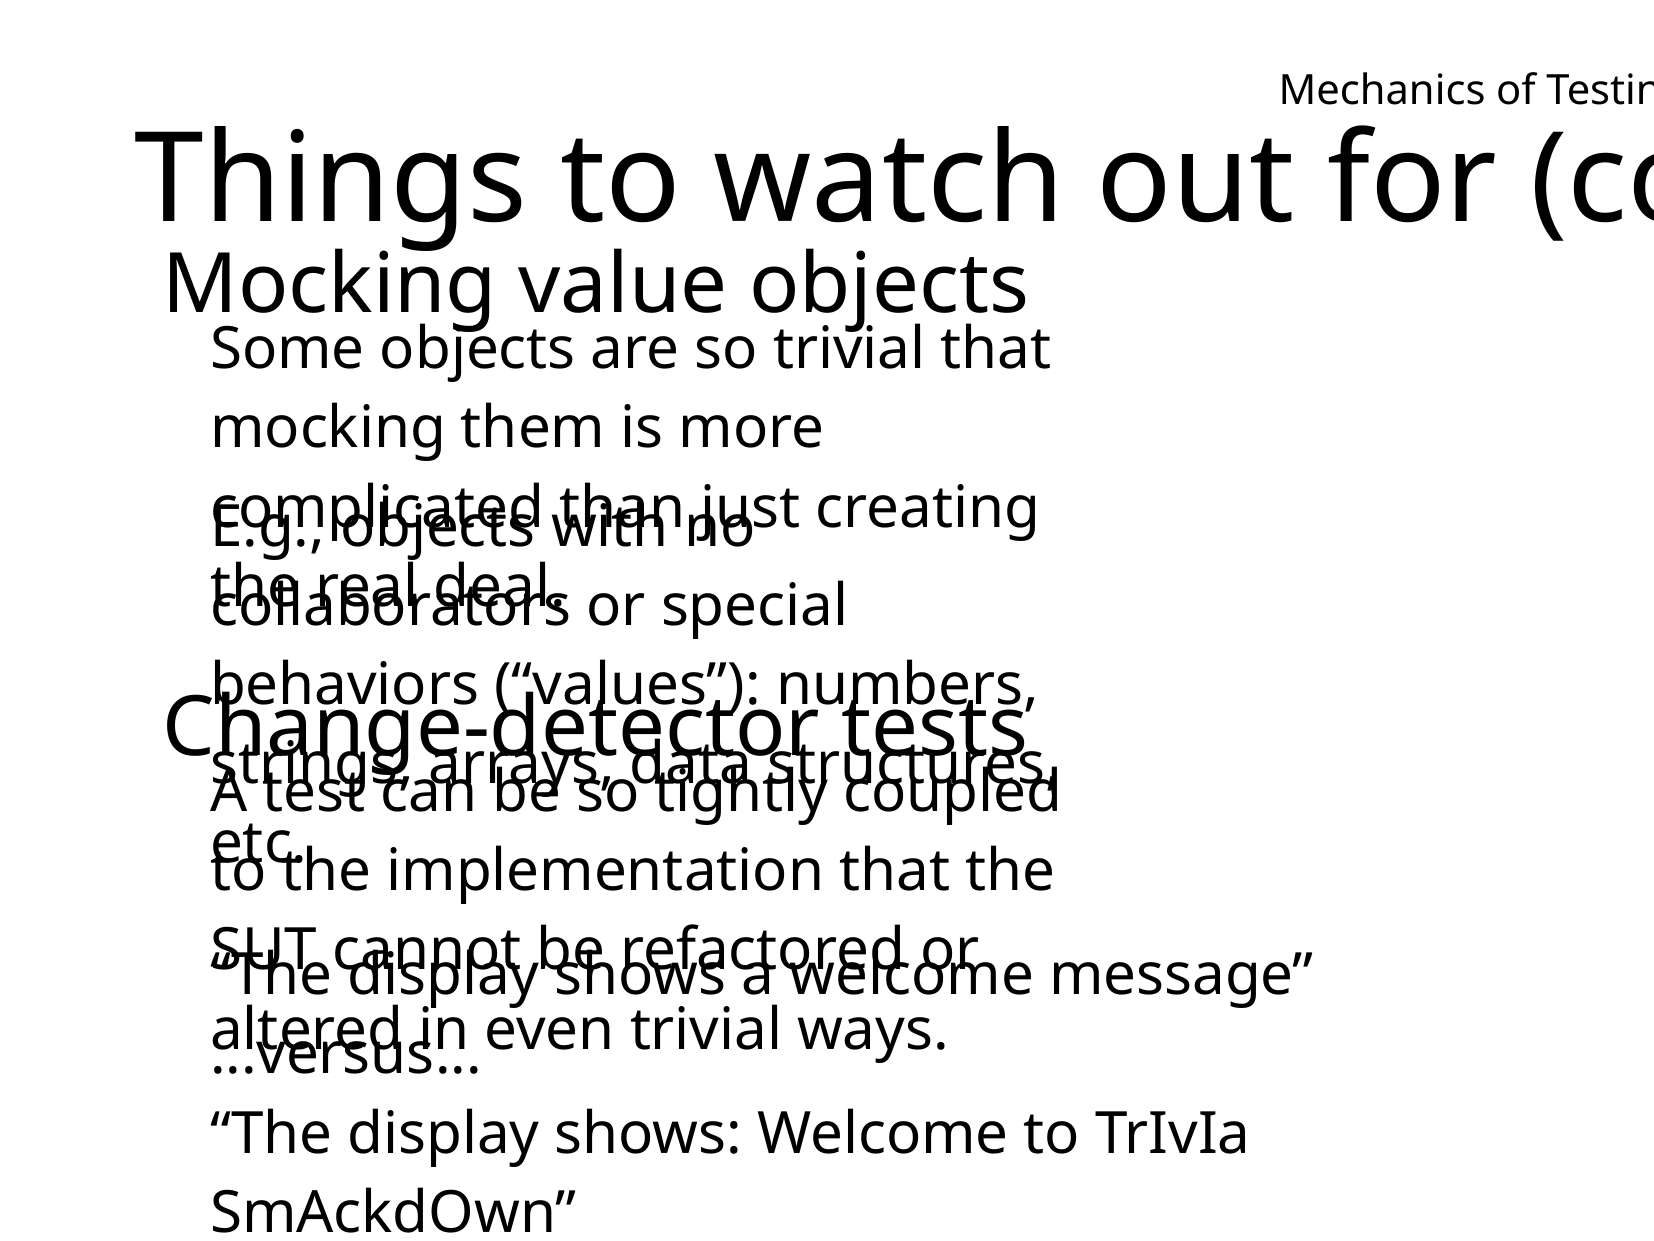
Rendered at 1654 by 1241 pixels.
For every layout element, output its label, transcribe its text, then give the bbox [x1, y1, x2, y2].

text_box “The display shows a welcome message” ...versus... “The display shows: Welcome to TrIvIa SmAckdOwn” [195, 925, 1351, 1111]
text_box Change-detector tests [148, 658, 1411, 750]
text_box Mechanics of Testing [1263, 51, 1603, 106]
text_box E.g., objects with no collaborators or special behaviors (“values”): numbers, strings, arrays, data structures, etc. [195, 476, 1111, 652]
text_box Things to watch out for (cont) [120, 80, 1530, 211]
text_box A test can be so tightly coupled to the implementation that the SUT cannot be refactored or altered in even trivial ways. [195, 750, 1111, 918]
text_box Mocking value objects [148, 215, 1411, 308]
text_box Some objects are so trivial that mocking them is more complicated than just creating the real deal. [195, 308, 1111, 475]
